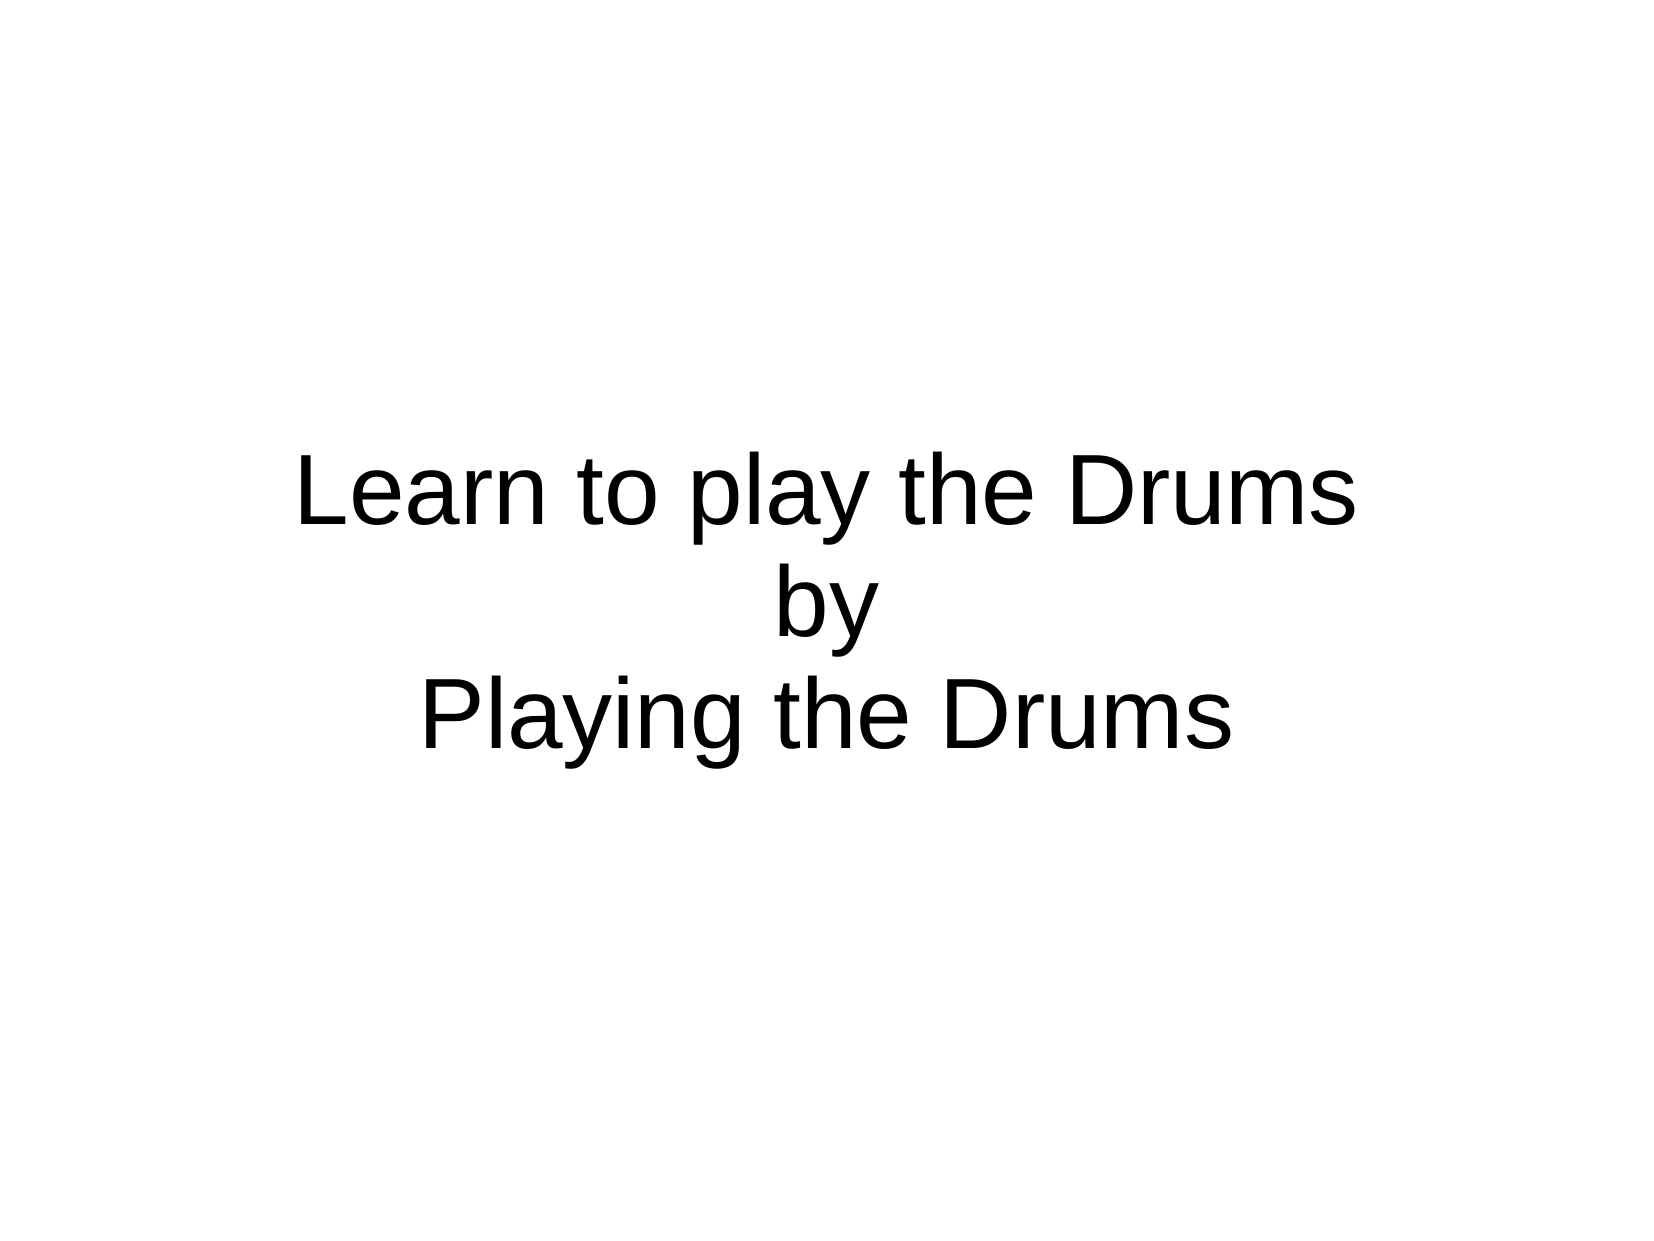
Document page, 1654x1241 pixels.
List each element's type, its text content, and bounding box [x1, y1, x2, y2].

title Learn to play the Drums by Playing the Drums [82, 434, 1571, 770]
